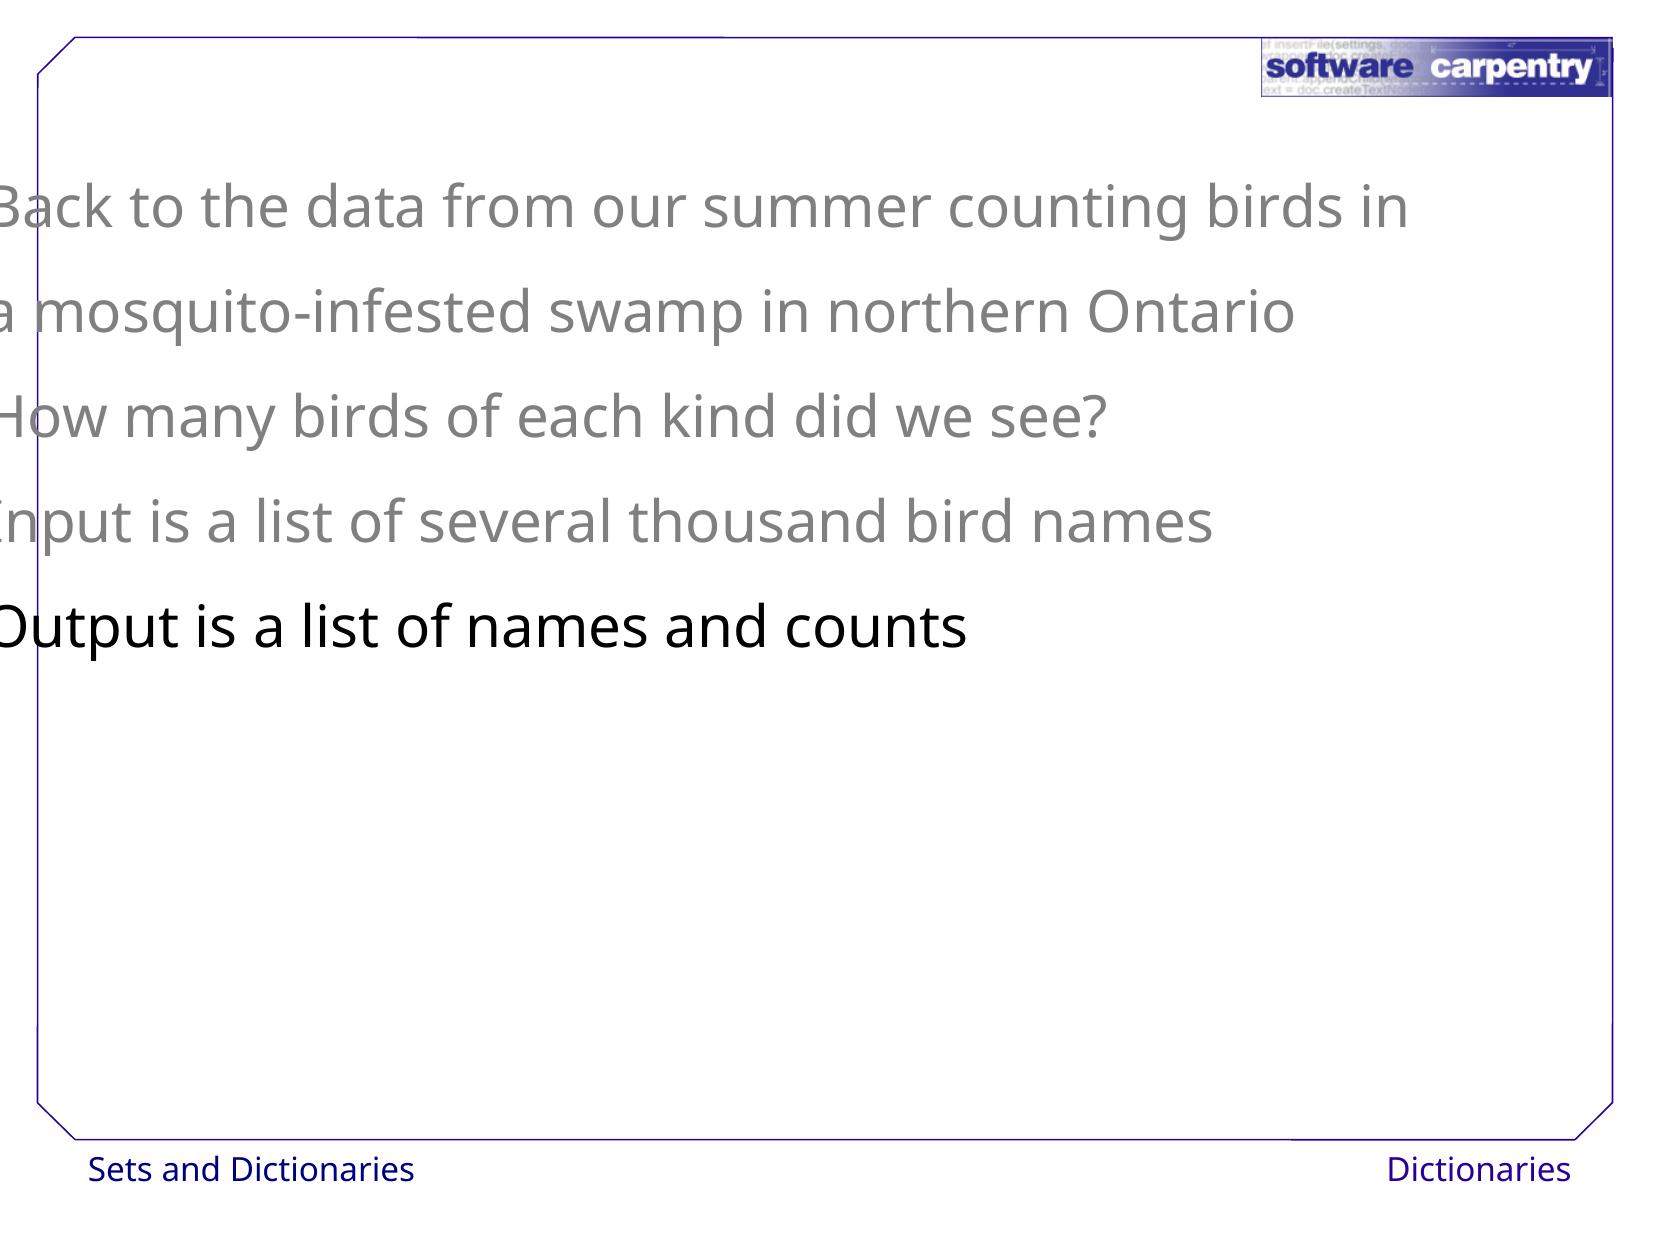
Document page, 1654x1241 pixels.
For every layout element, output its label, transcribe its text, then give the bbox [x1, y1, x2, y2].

text_box Back to the data from our summer counting birds in a mosquito-infested swamp in northern Ontario How many birds of each kind did we see? Input is a list of several thousand bird names Output is a list of names and counts [0, 126, 1576, 668]
picture [1261, 39, 1613, 97]
